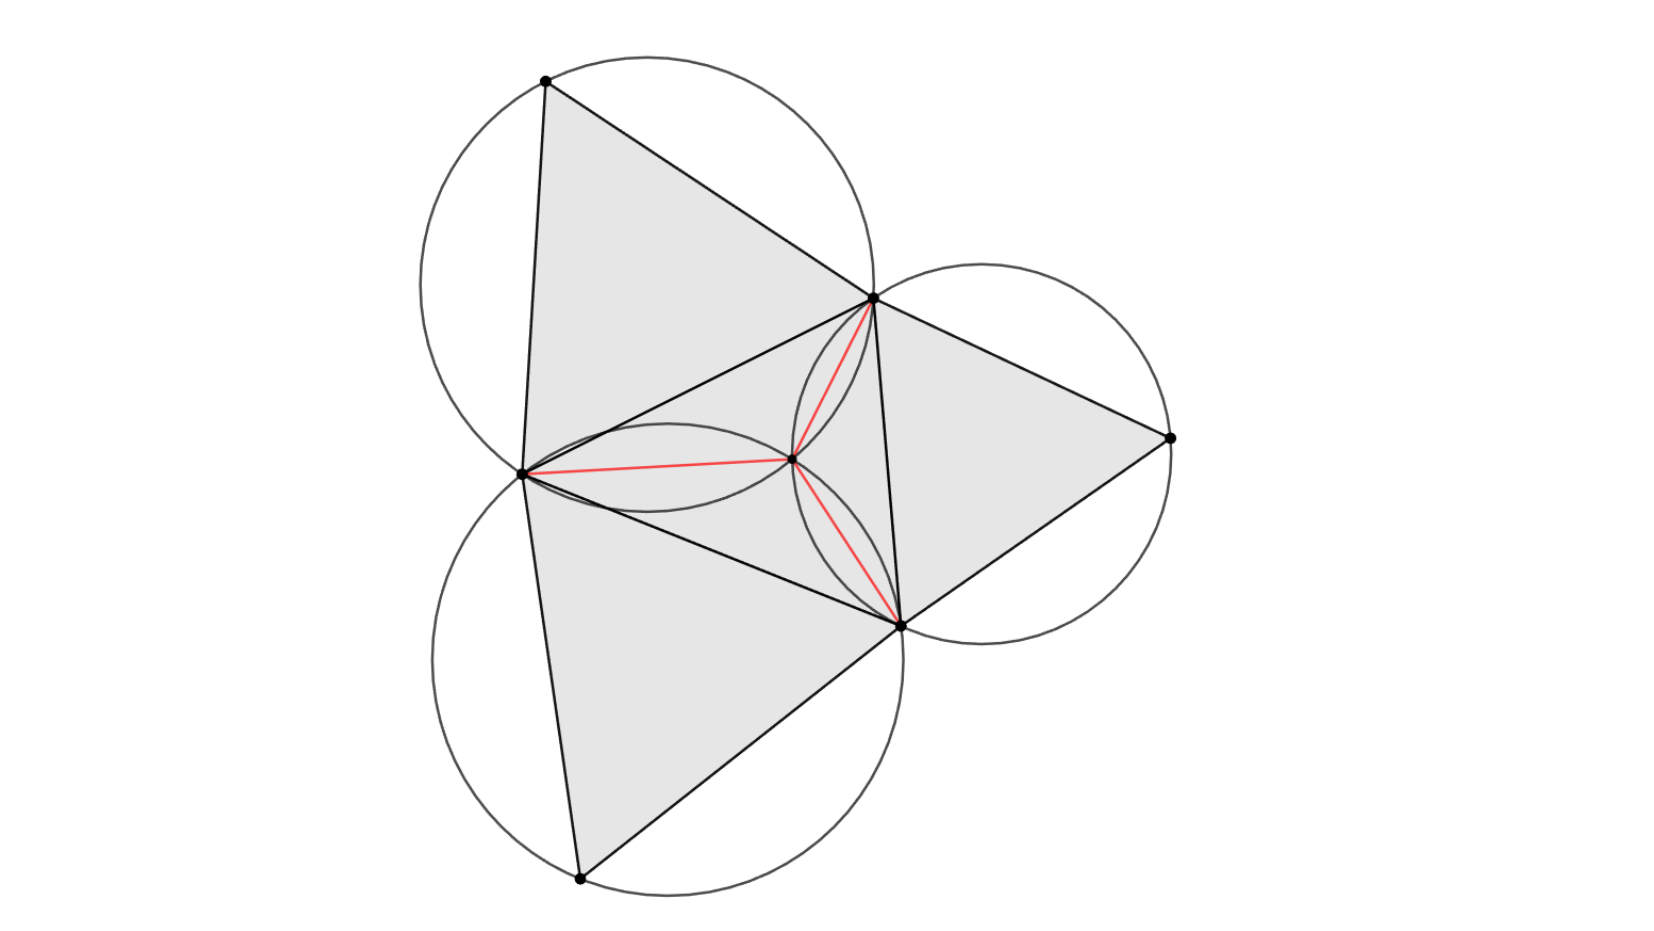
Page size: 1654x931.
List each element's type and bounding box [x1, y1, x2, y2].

picture [375, 0, 1204, 931]
